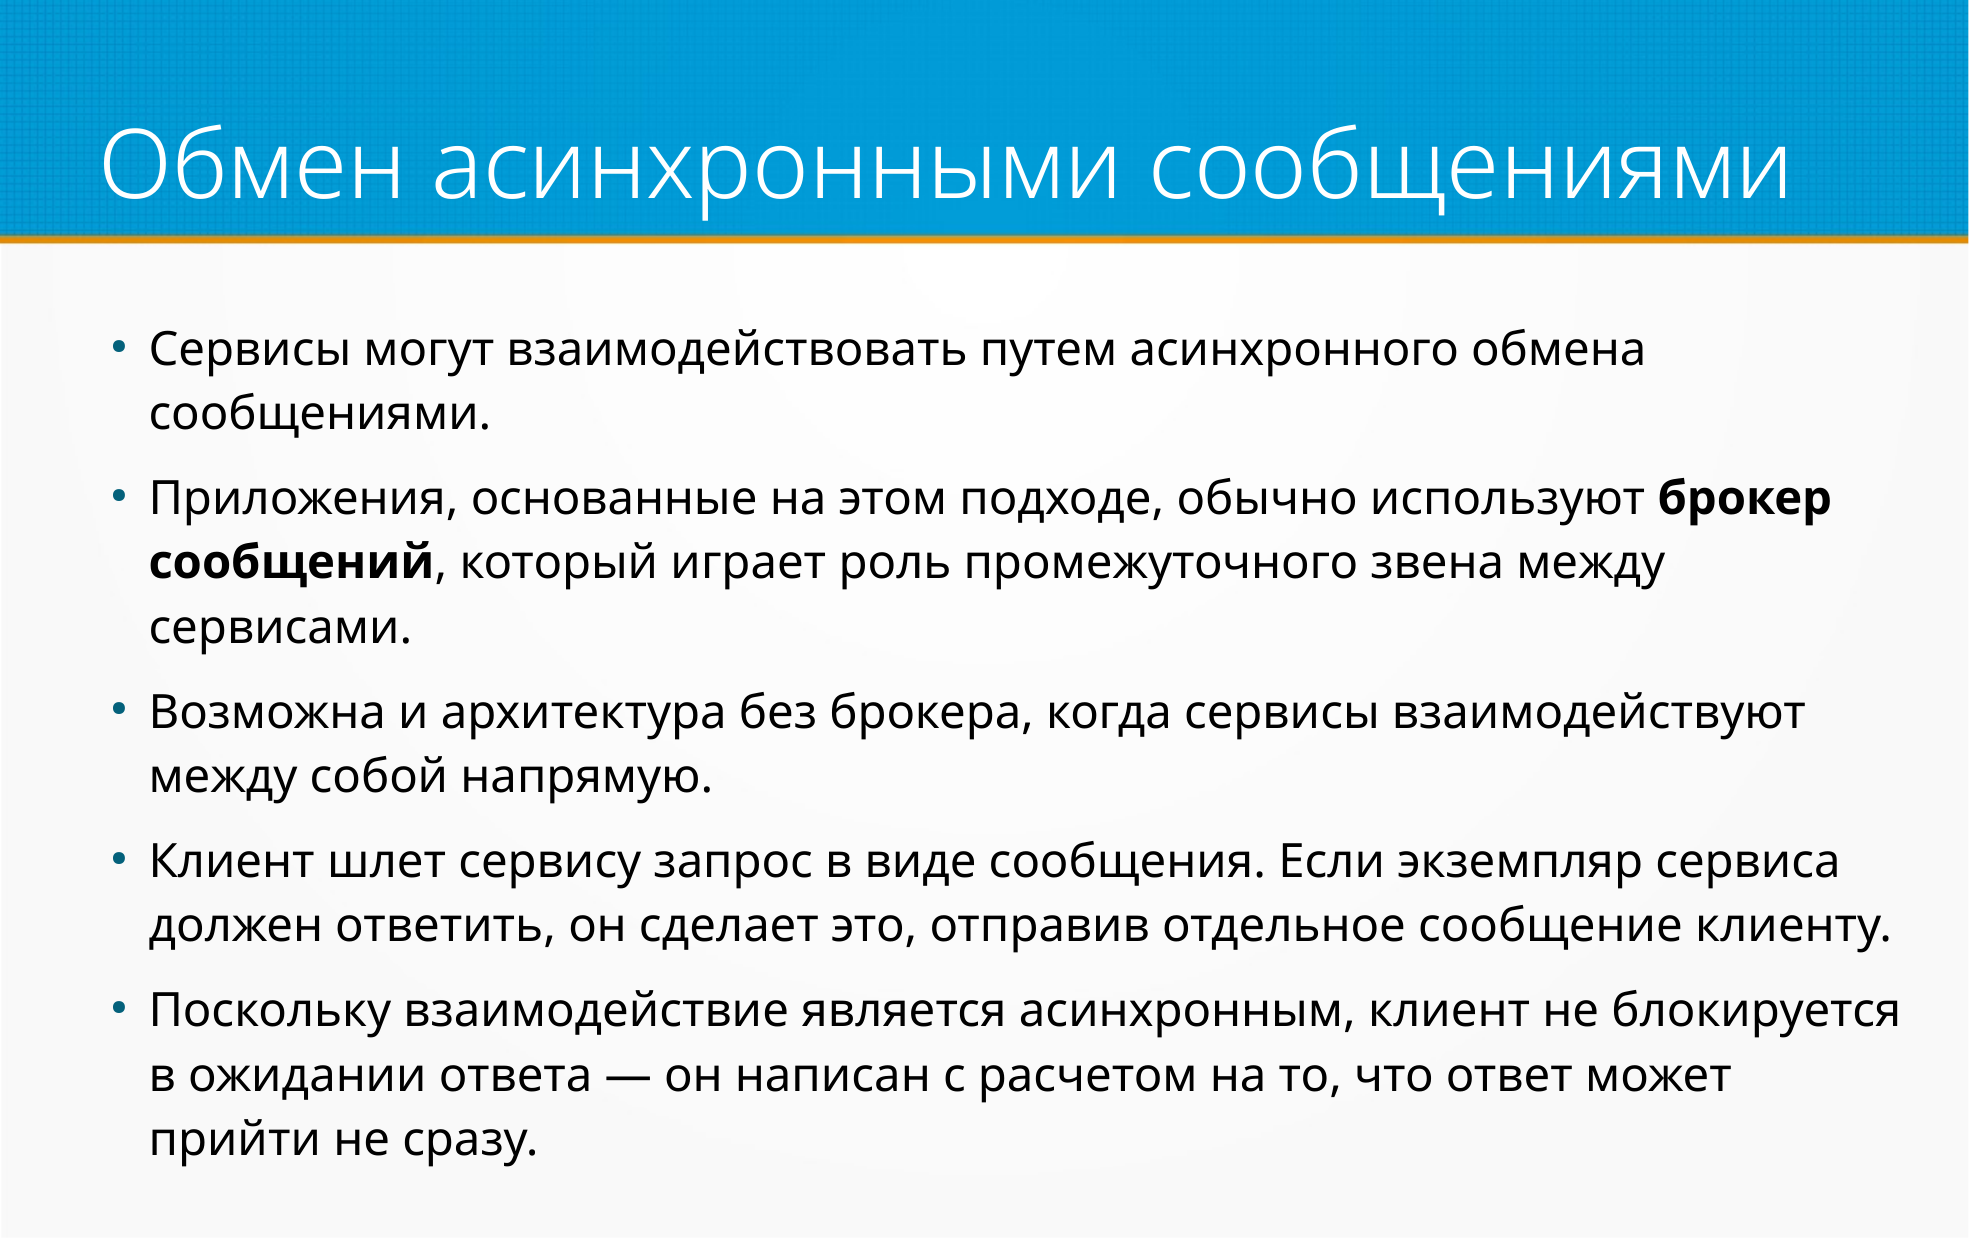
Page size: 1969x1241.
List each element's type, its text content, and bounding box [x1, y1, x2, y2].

list Сервисы могут взаимодействовать путем асинхронного обмена сообщениями. Приложения, основанные на этом подходе, обычно используют брокер сообщений, который играет роль промежуточного звена между сервисами. Возможна и архитектура без брокера, когда сервисы взаимодействуют между собой напрямую. Клиент шлет сервису запрос в виде сообщения. Если экземпляр сервиса должен ответить, он сделает это, отправив отдельное сообщение клиенту. Поскольку взаимодействие является асинхронным, клиент не блокируется в ожидании ответа — он написан с расчетом на то, что ответ может прийти не сразу. [98, 315, 1902, 1193]
picture [0, 233, 1969, 1241]
title Обмен асинхронными сообщениями [98, 19, 1870, 227]
